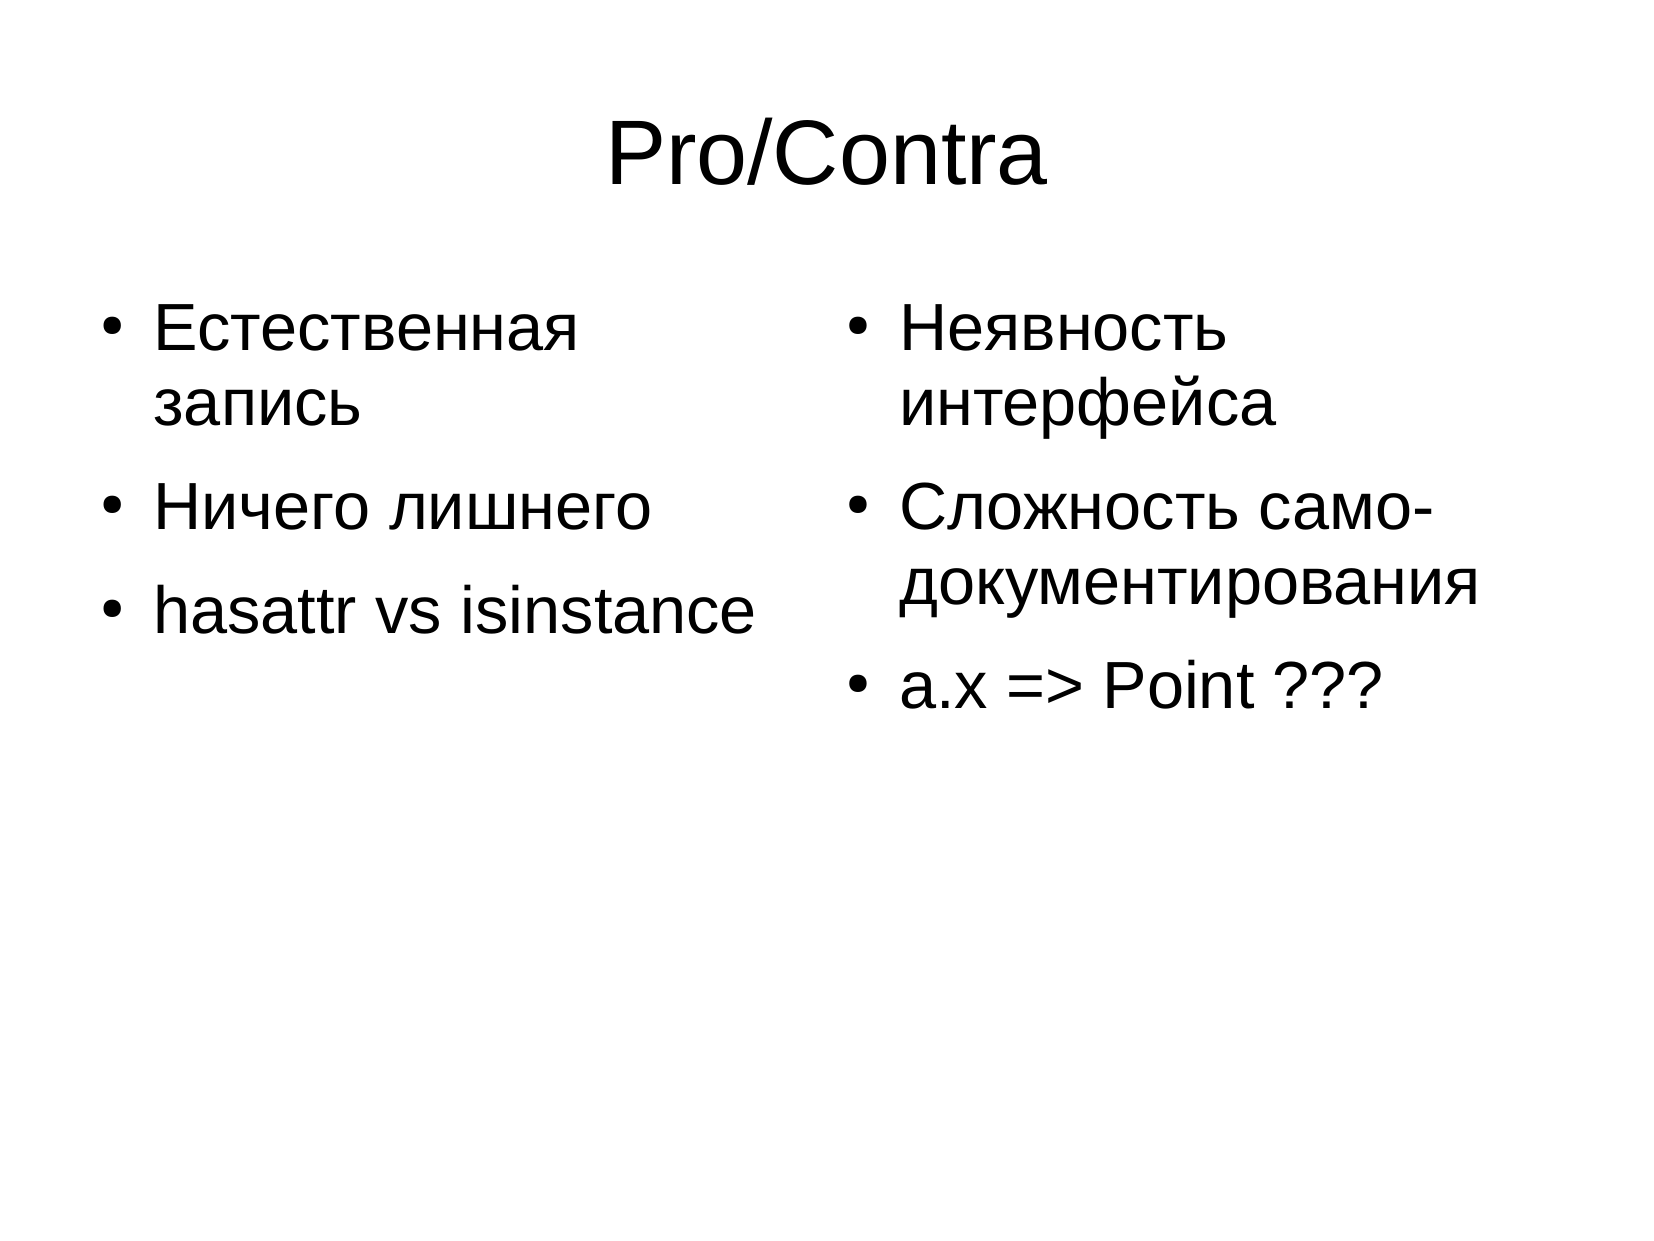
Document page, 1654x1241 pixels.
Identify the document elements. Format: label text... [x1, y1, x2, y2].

list Естественная запись Ничего лишнего hasattr vs isinstance [82, 290, 793, 1010]
title Pro/Contra [82, 49, 1571, 257]
list Неявность интерфейса Сложность само-документирования a.x => Point ??? [828, 290, 1539, 1010]
